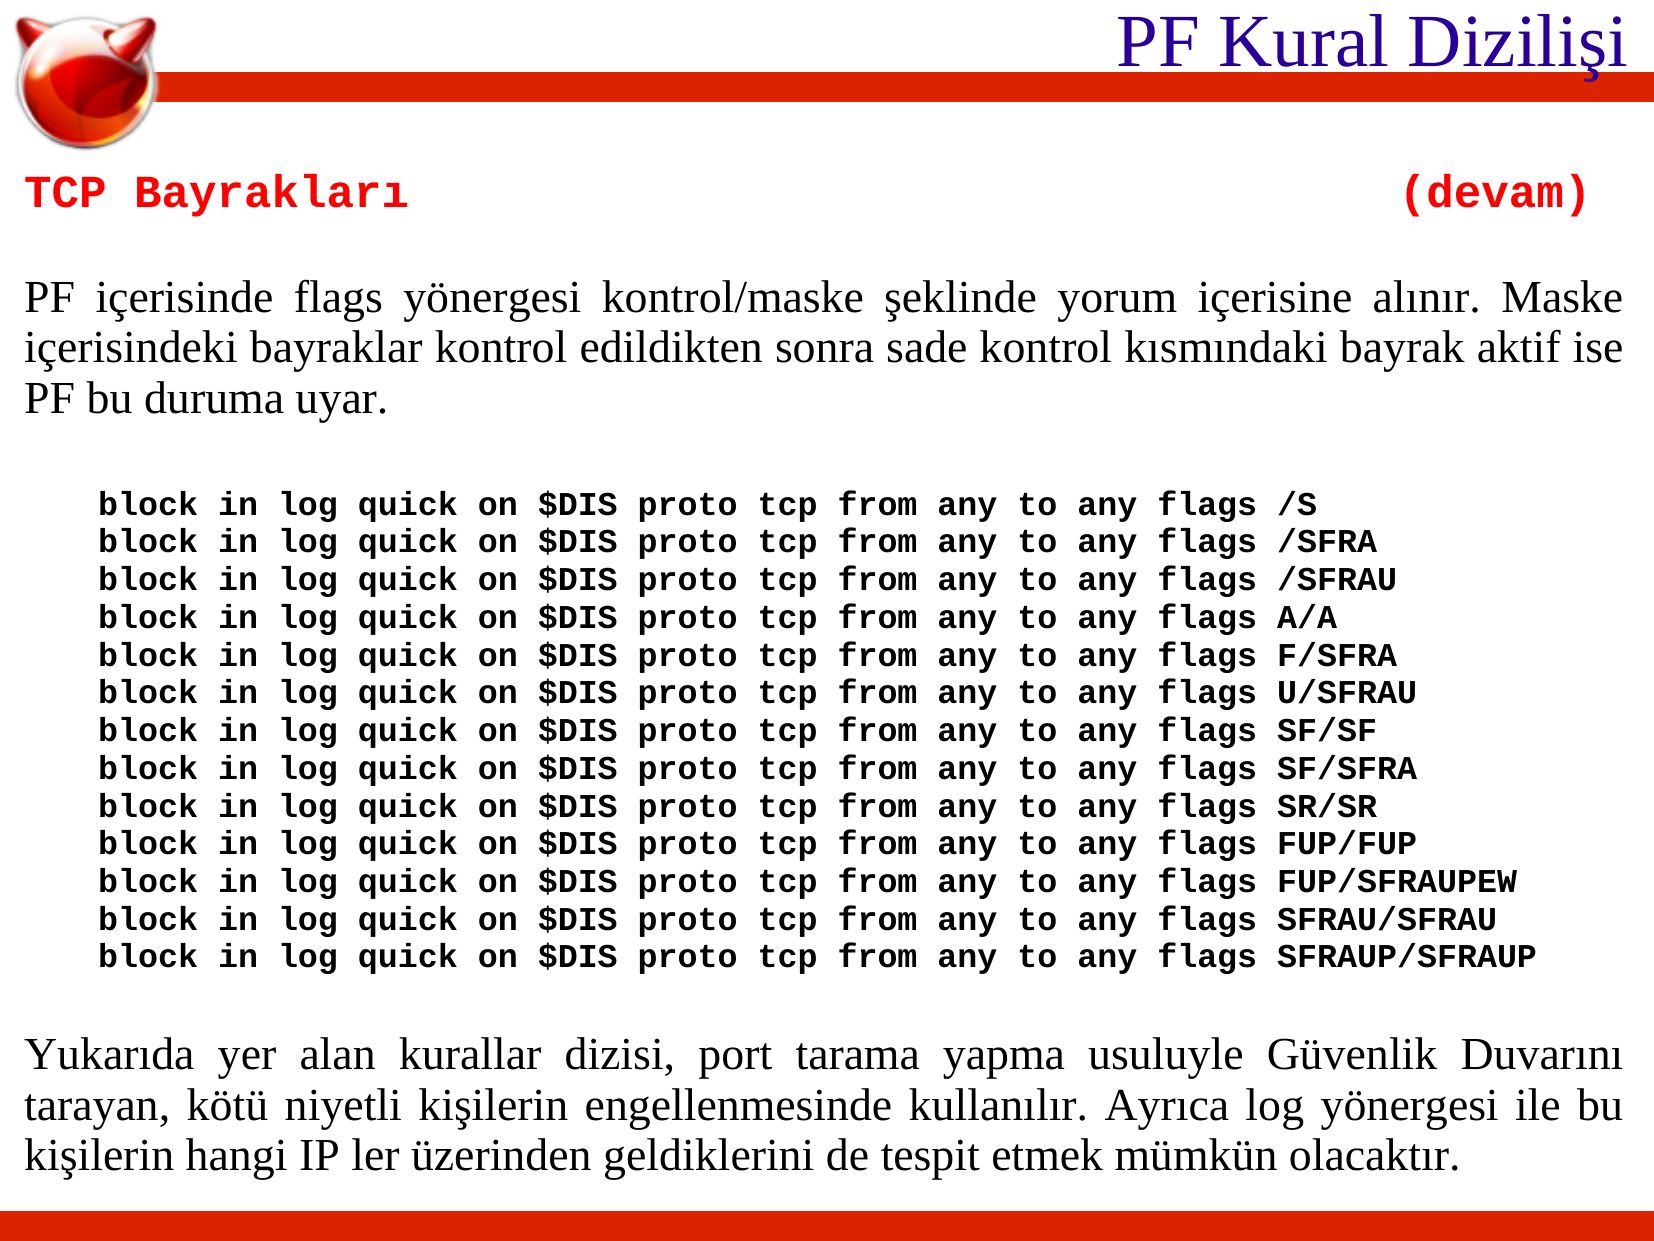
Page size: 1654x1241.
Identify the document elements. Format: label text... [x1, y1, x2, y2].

text_box TCP Bayrakları (devam) PF içerisinde flags yönergesi kontrol/maske şeklinde yorum içerisine alınır. Maske içerisindeki bayraklar kontrol edildikten sonra sade kontrol kısmındaki bayrak aktif ise PF bu duruma uyar. block in log quick on $DIS proto tcp from any to any flags /S block in log quick on $DIS proto tcp from any to any flags /SFRA block in log quick on $DIS proto tcp from any to any flags /SFRAU block in log quick on $DIS proto tcp from any to any flags A/A block in log quick on $DIS proto tcp from any to any flags F/SFRA block in log quick on $DIS proto tcp from any to any flags U/SFRAU block in log quick on $DIS proto tcp from any to any flags SF/SF block in log quick on $DIS proto tcp from any to any flags SF/SFRA block in log quick on $DIS proto tcp from any to any flags SR/SR block in log quick on $DIS proto tcp from any to any flags FUP/FUP block in log quick on $DIS proto tcp from any to any flags FUP/SFRAUPEW block in log quick on $DIS proto tcp from any to any flags SFRAU/SFRAU block in log quick on $DIS proto tcp from any to any flags SFRAUP/SFRAUP Yukarıda yer alan kurallar dizisi, port tarama yapma usuluyle Güvenlik Duvarını tarayan, kötü niyetli kişilerin engellenmesinde kullanılır. Ayrıca log yönergesi ile bu kişilerin hangi IP ler üzerinden geldiklerini de tespit etmek mümkün olacaktır. [24, 169, 1625, 1211]
text_box PF Kural Dizilişi [714, 0, 1648, 84]
text_box [0, 1211, 1654, 1241]
picture [10, 12, 165, 154]
text_box [165, 72, 1654, 102]
